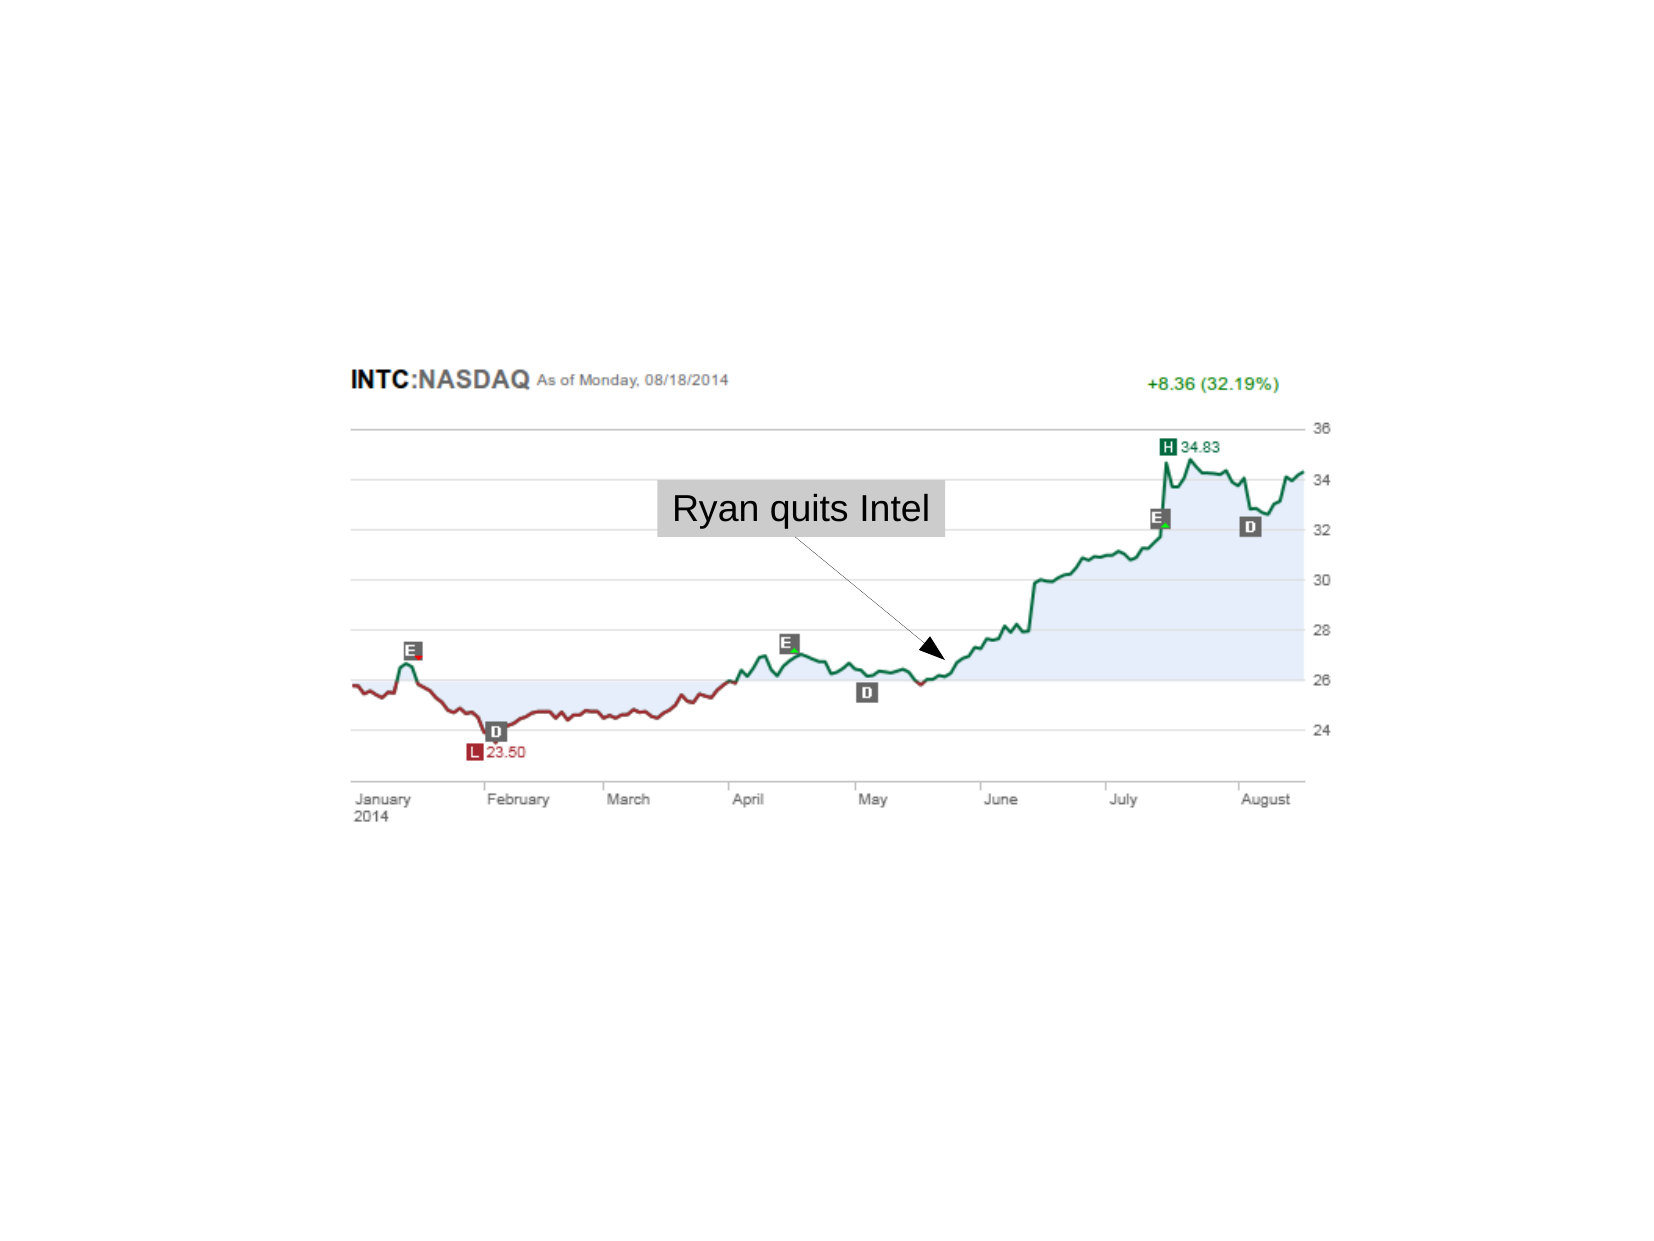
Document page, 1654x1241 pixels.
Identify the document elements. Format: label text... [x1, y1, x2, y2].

picture [340, 362, 1351, 826]
text_box Ryan quits Intel [657, 480, 946, 537]
